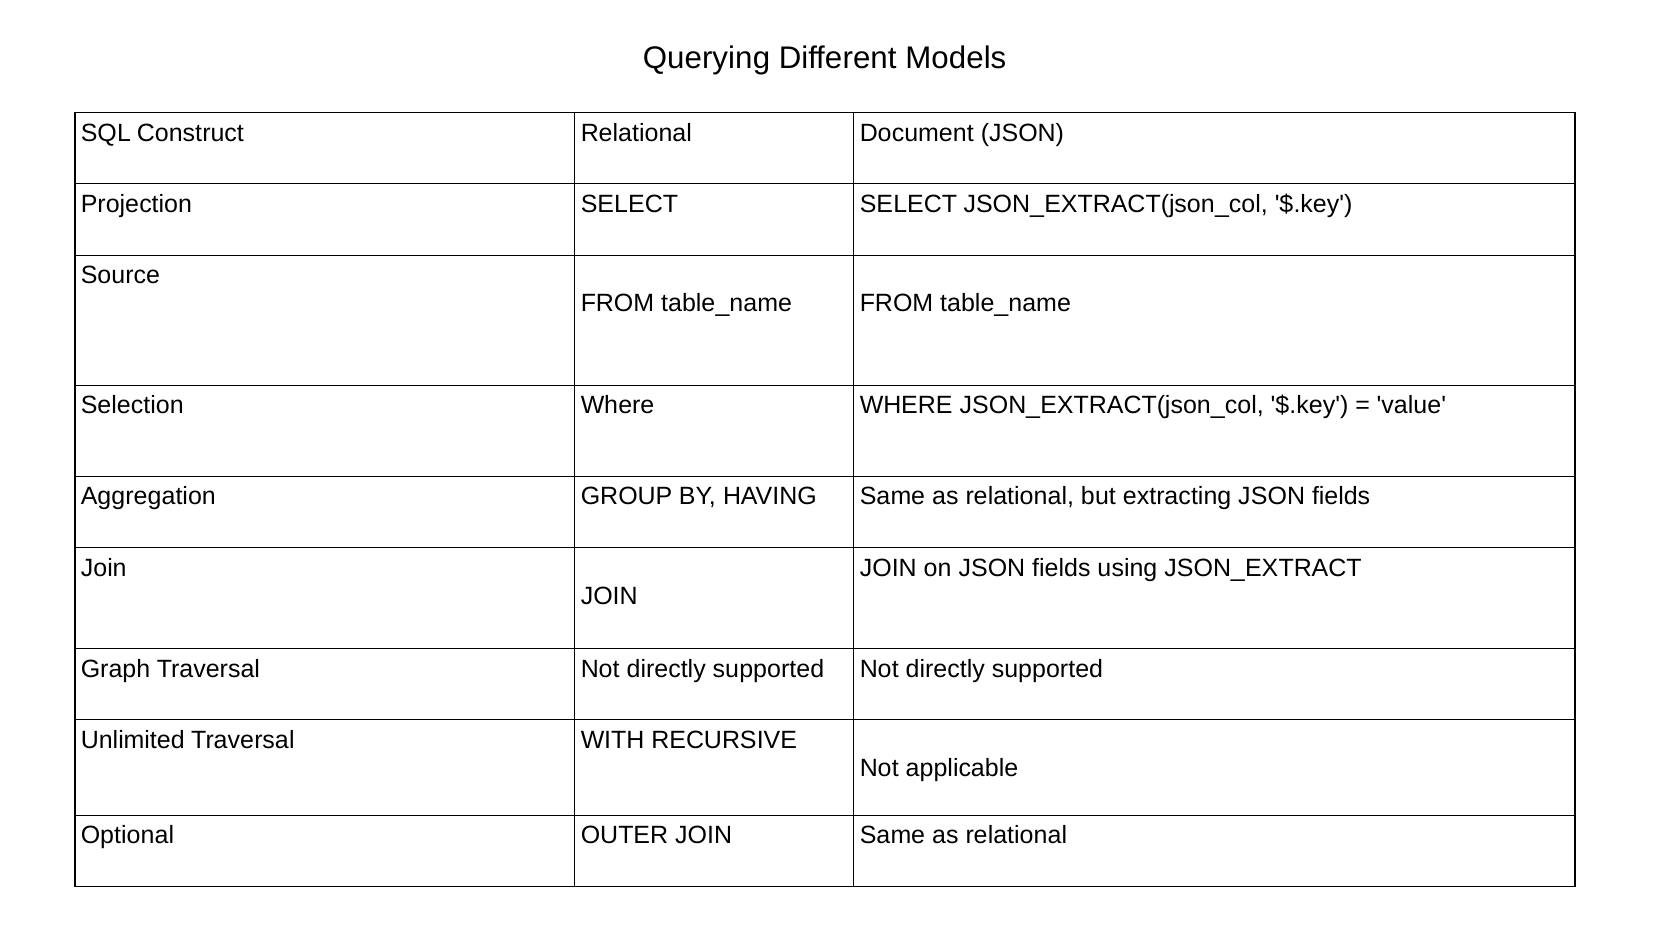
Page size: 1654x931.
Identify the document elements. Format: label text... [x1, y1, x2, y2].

table_cell Not applicable [854, 720, 1574, 815]
table_cell GROUP BY, HAVING [575, 477, 853, 547]
table_cell JOIN [575, 548, 853, 648]
table_cell Not directly supported [854, 649, 1574, 719]
table_cell Unlimited Traversal [76, 720, 574, 815]
table_header Relational [575, 131, 853, 183]
table_cell Graph Traversal [76, 649, 574, 719]
table_cell Source [76, 256, 574, 385]
table_cell OUTER JOIN [575, 816, 853, 886]
table_cell Aggregation [76, 477, 574, 547]
table_cell Projection [76, 184, 574, 255]
table_cell Selection [76, 386, 574, 476]
table_cell SELECT [575, 184, 853, 255]
table_cell Not directly supported [575, 649, 853, 719]
table_cell FROM table_name [854, 256, 1574, 385]
text_box Querying Different Models [187, 32, 1463, 131]
table_cell Same as relational, but extracting JSON fields [854, 477, 1574, 547]
table_cell FROM table_name [575, 256, 853, 385]
table_cell Optional [76, 816, 574, 886]
table_cell Same as relational [854, 816, 1574, 886]
table_cell SELECT JSON_EXTRACT(json_col, '$.key') [854, 184, 1574, 255]
table_cell JOIN on JSON fields using JSON_EXTRACT [854, 548, 1574, 648]
table_header SQL Construct [76, 113, 574, 183]
table_cell Join [76, 548, 574, 648]
table_header Document (JSON) [854, 113, 1574, 183]
table_cell WITH RECURSIVE [575, 720, 853, 815]
table_cell Where [575, 386, 853, 476]
table_cell WHERE JSON_EXTRACT(json_col, '$.key') = 'value' [854, 386, 1574, 476]
